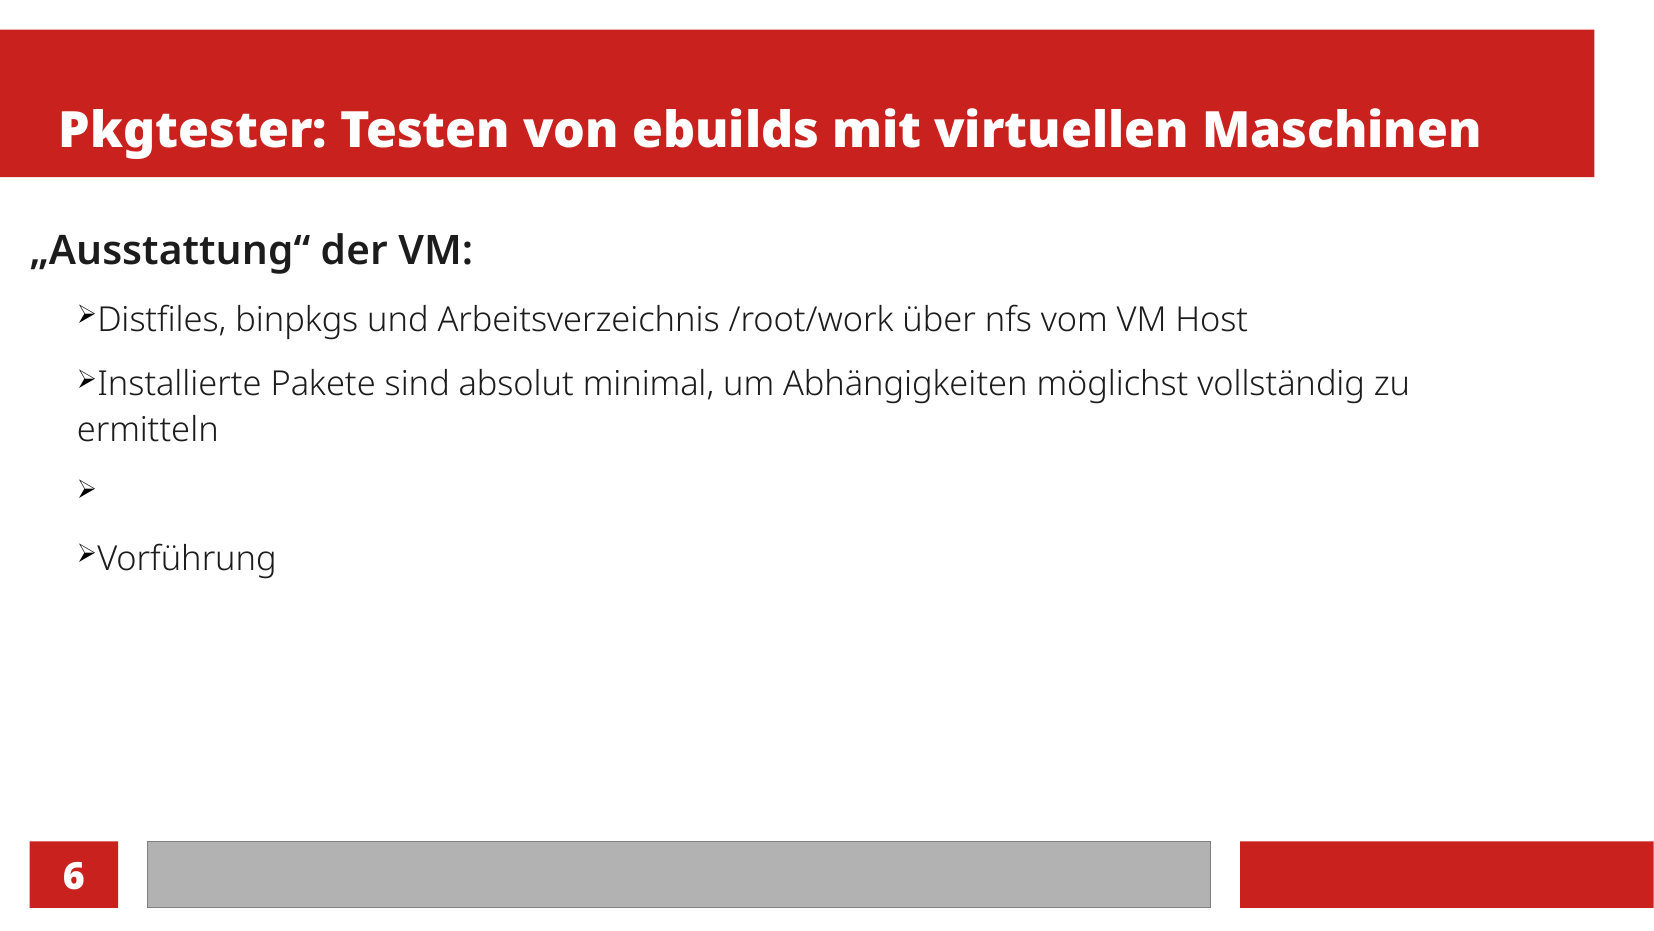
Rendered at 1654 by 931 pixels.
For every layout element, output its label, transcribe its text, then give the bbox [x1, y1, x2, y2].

list „Ausstattung“ der VM: Distfiles, binpkgs und Arbeitsverzeichnis /root/work über nfs vom VM Host Installierte Pakete sind absolut minimal, um Abhängigkeiten möglichst vollständig zu ermitteln Vorführung [29, 221, 1536, 798]
title Pkgtester: Testen von ebuilds mit virtuellen Maschinen [59, 44, 1595, 163]
